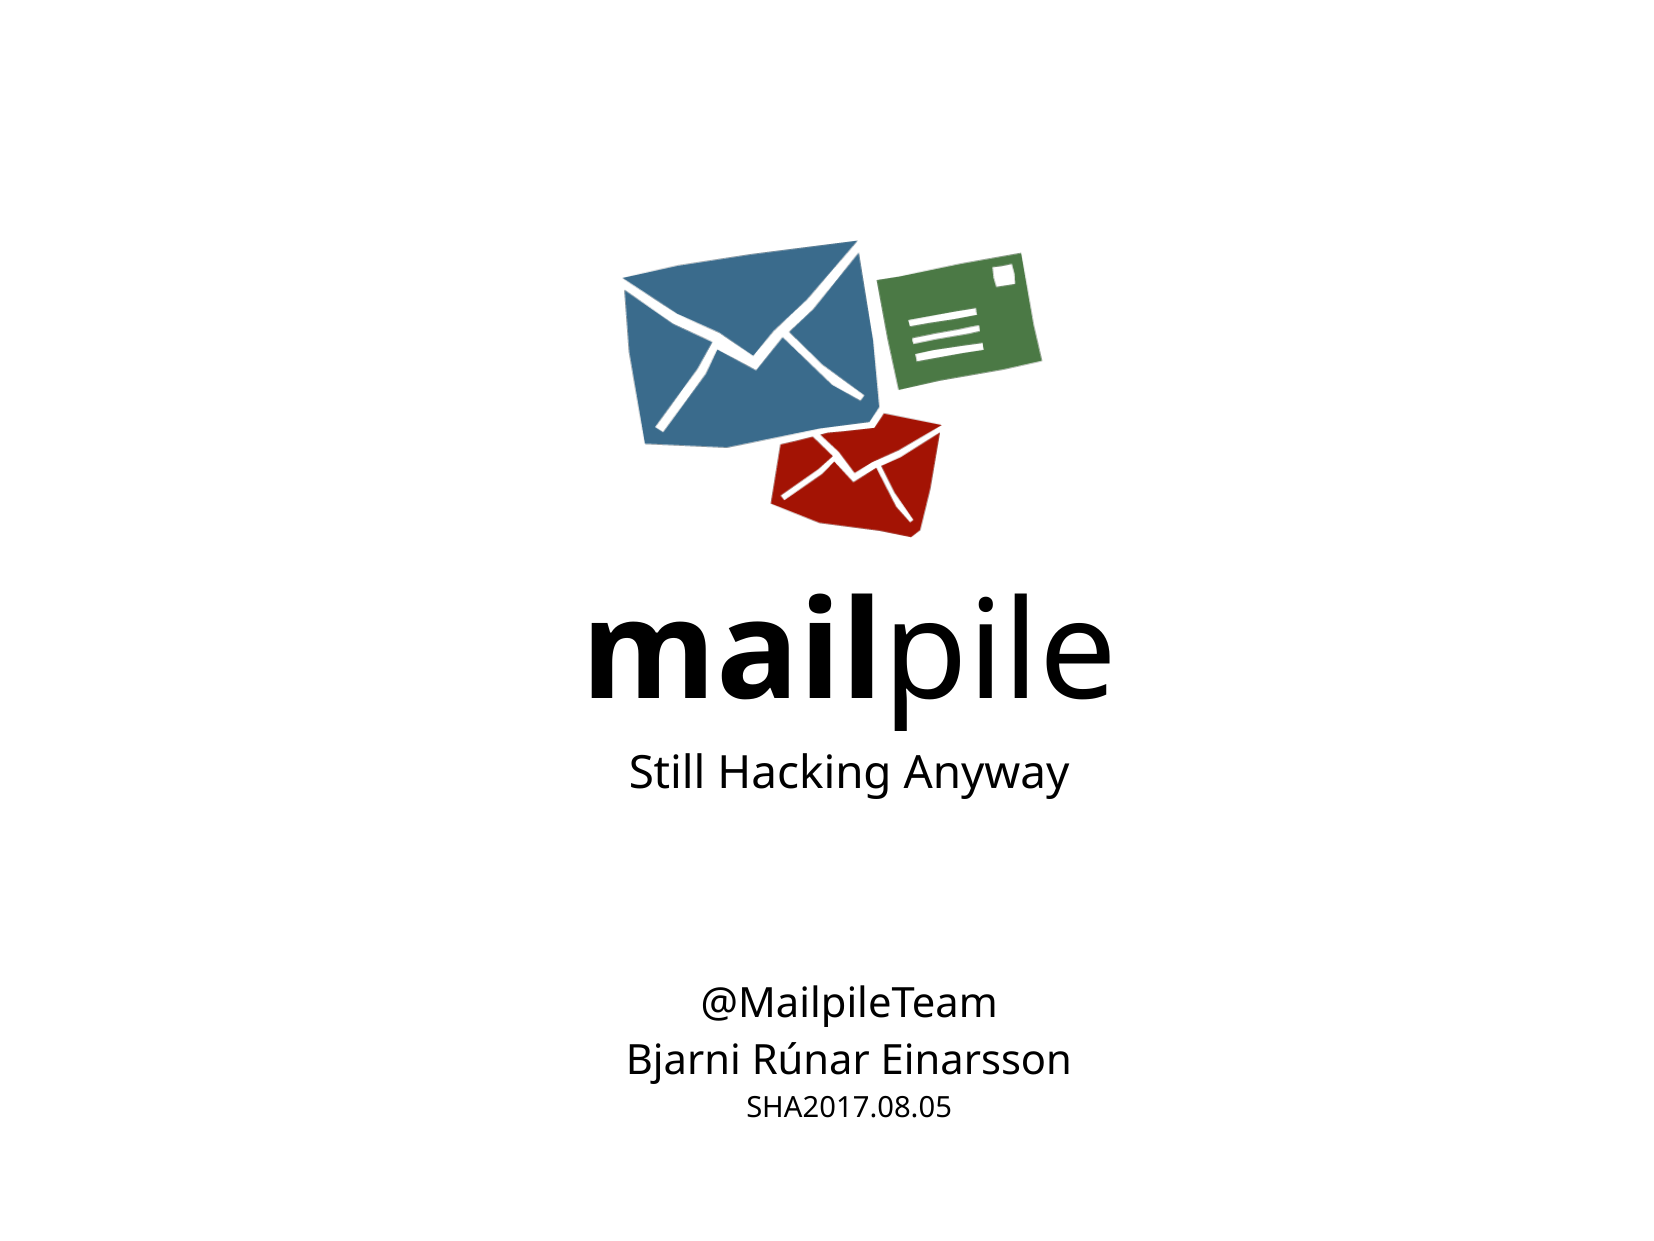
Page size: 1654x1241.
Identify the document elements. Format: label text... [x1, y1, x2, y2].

picture [570, 126, 1096, 594]
text_box mailpile Still Hacking Anyway @MailpileTeam Bjarni Rúnar Einarsson SHA2017.08.05 [555, 594, 1144, 1085]
